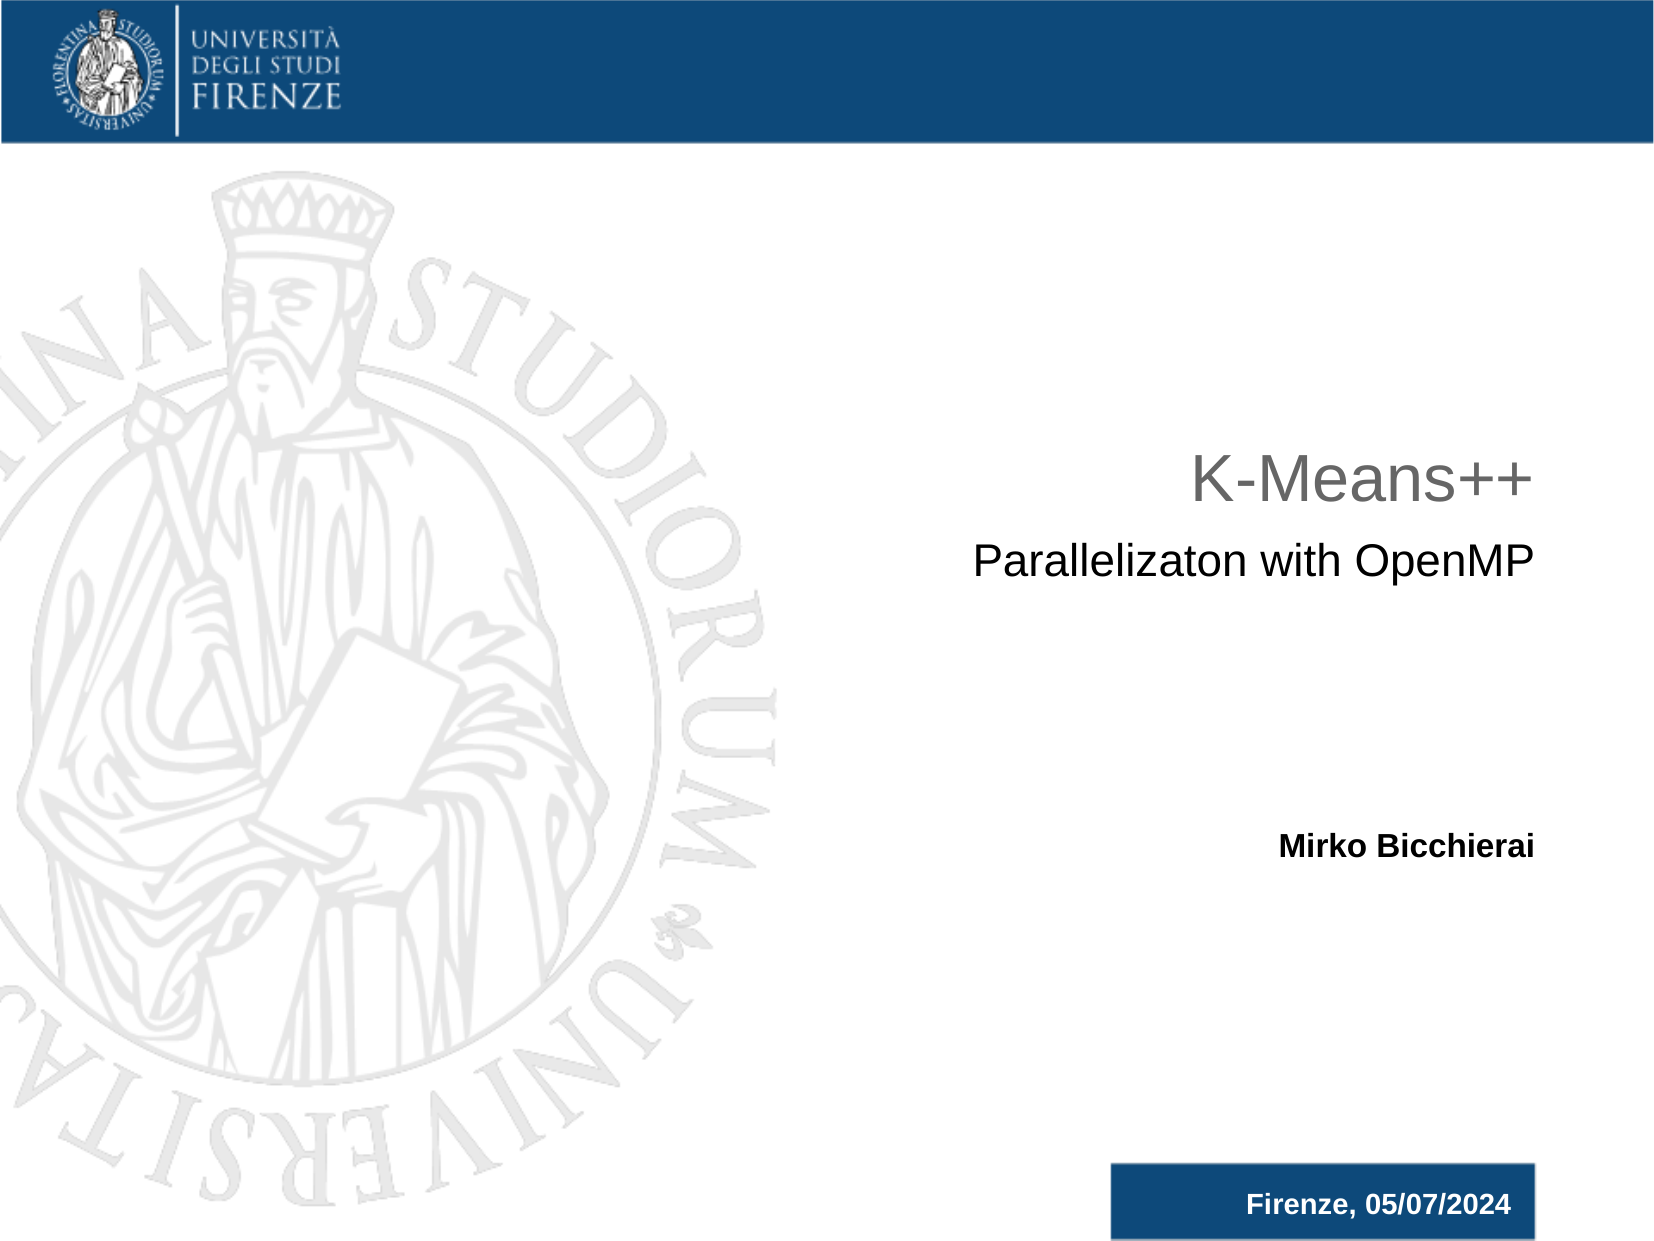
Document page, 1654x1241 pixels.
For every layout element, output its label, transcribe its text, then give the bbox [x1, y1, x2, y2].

text_box Mirko Bicchierai [673, 822, 1536, 871]
text_box Parallelizaton with OpenMP [673, 535, 1536, 587]
picture [0, 0, 1654, 1241]
text_box Firenze, 05/07/2024 [649, 1181, 1512, 1229]
subtitle K-Means++ [773, 419, 1536, 535]
